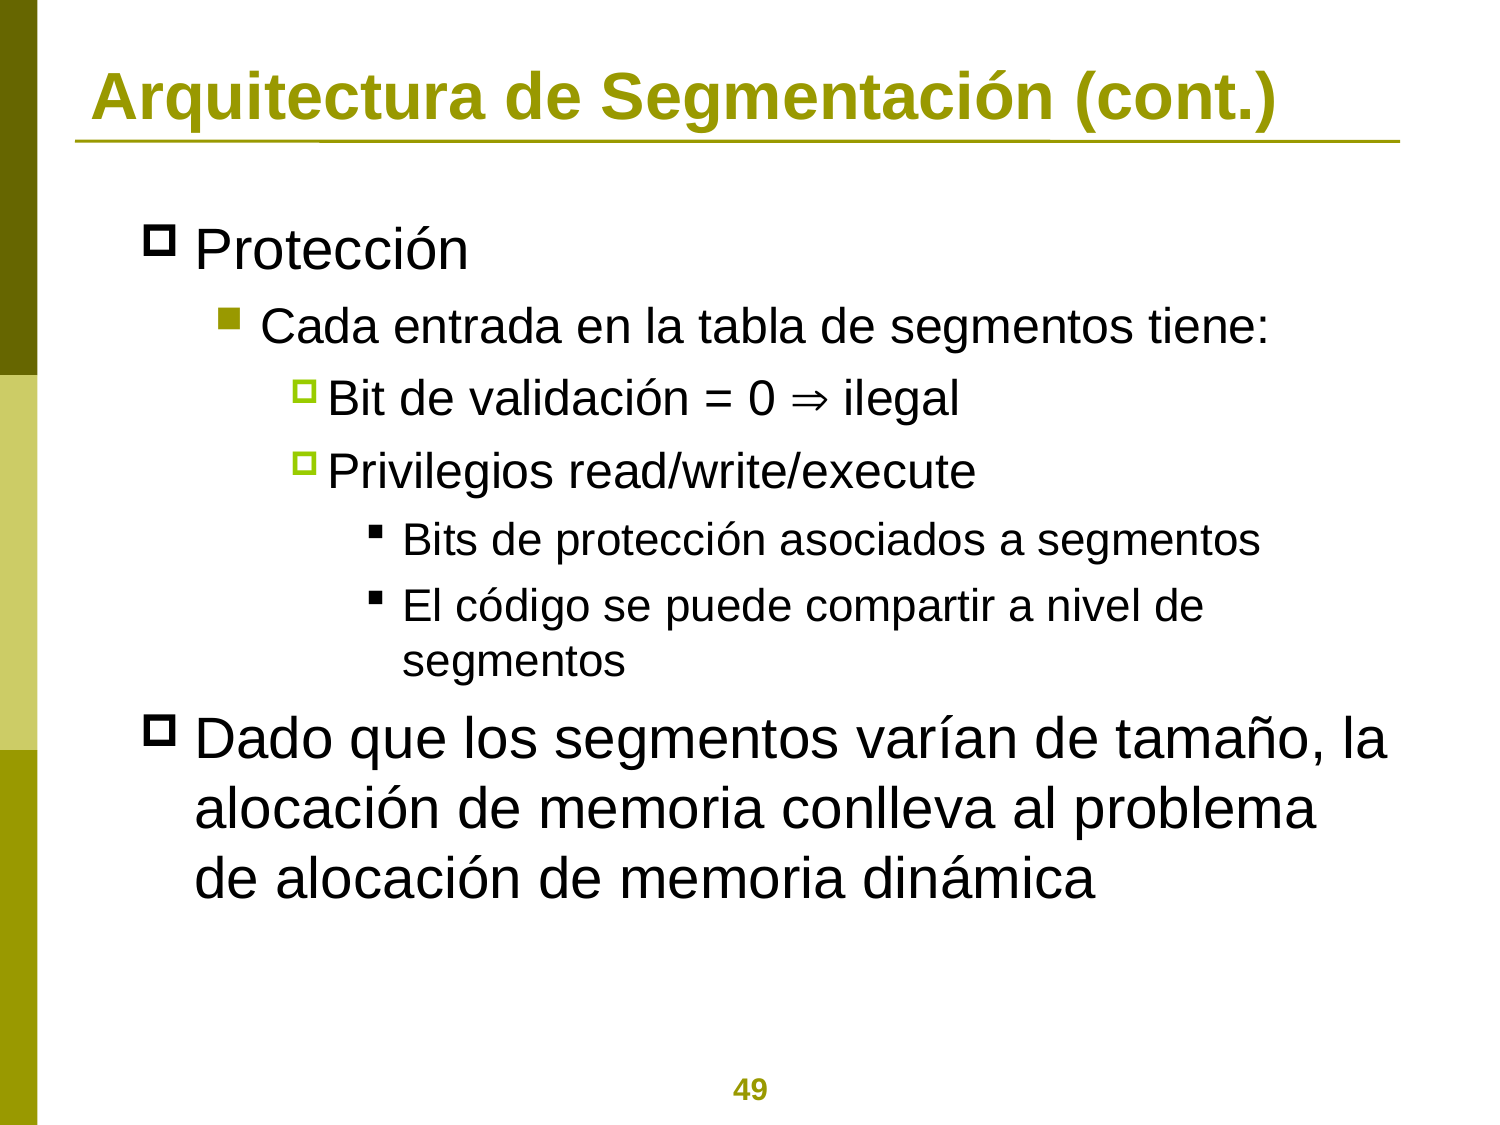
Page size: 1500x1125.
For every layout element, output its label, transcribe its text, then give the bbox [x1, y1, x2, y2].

text_box Arquitectura de Segmentación (cont.) [75, 45, 1426, 141]
text_box Protección Cada entrada en la tabla de segmentos tiene: Bit de validación = 0  ilegal Privilegios read/write/execute Bits de protección asociados a segmentos El código se puede compartir a nivel de segmentos Dado que los segmentos varían de tamaño, la alocación de memoria conlleva al problema de alocación de memoria dinámica [125, 203, 1410, 1010]
